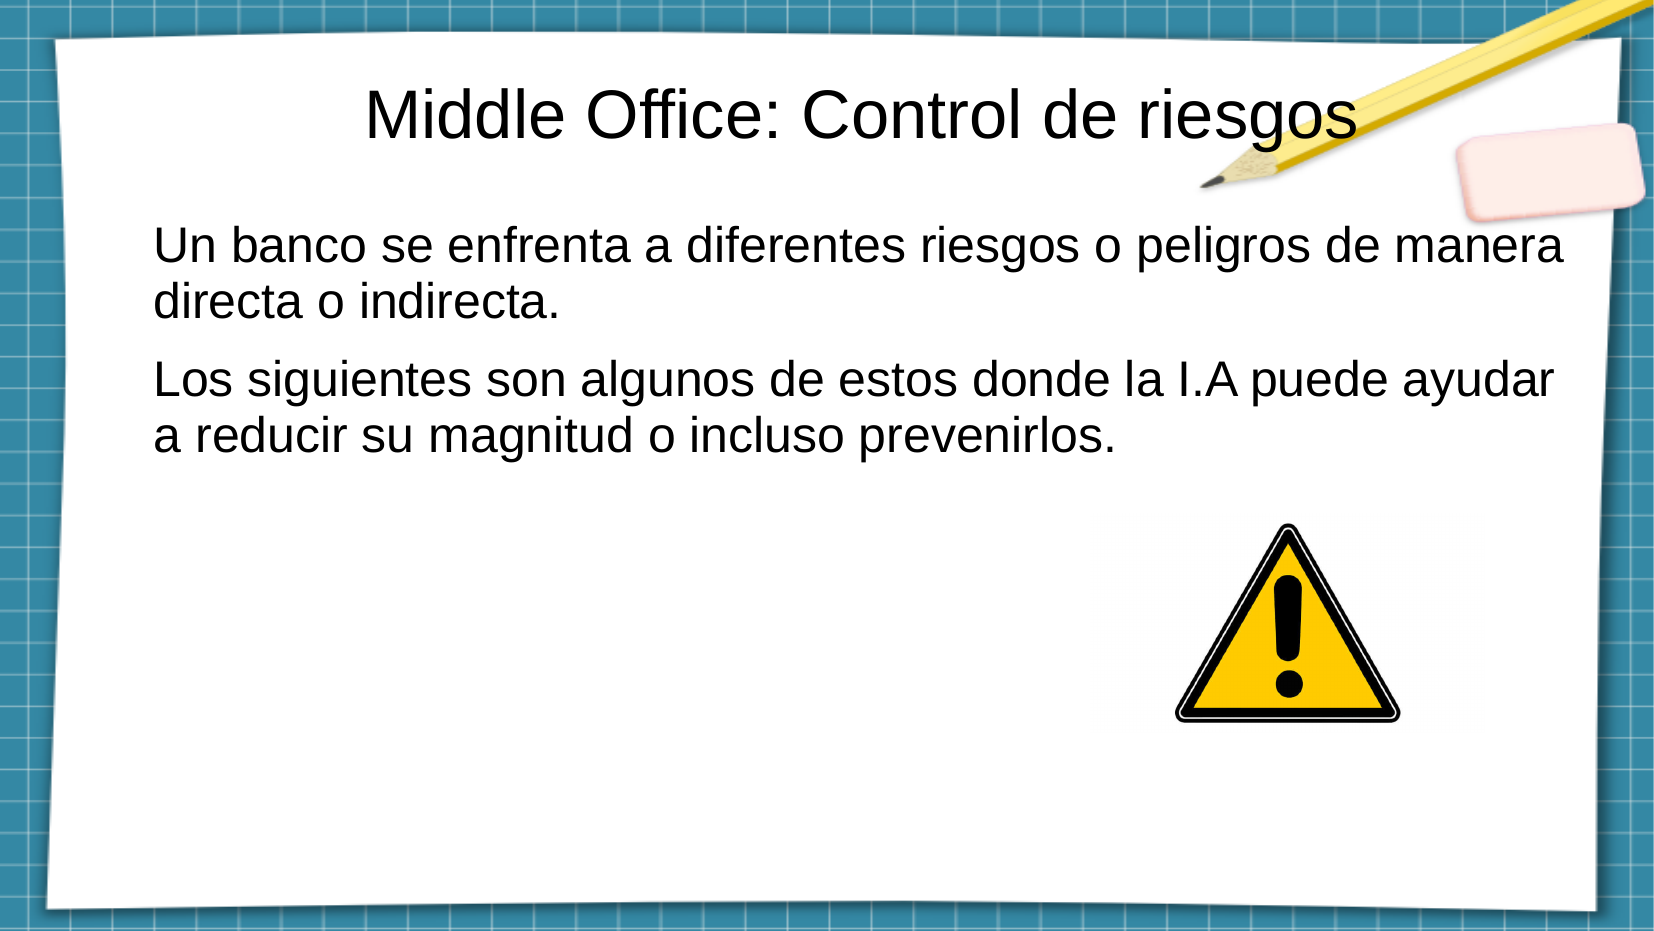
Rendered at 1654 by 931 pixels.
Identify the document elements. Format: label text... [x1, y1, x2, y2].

picture [0, 0, 1654, 931]
list Un banco se enfrenta a diferentes riesgos o peligros de manera directa o indirecta. Los siguientes son algunos de estos donde la I.A puede ayudar a reducir su magnitud o incluso prevenirlos. [82, 217, 1571, 758]
title Middle Office: Control de riesgos [82, 37, 1571, 193]
